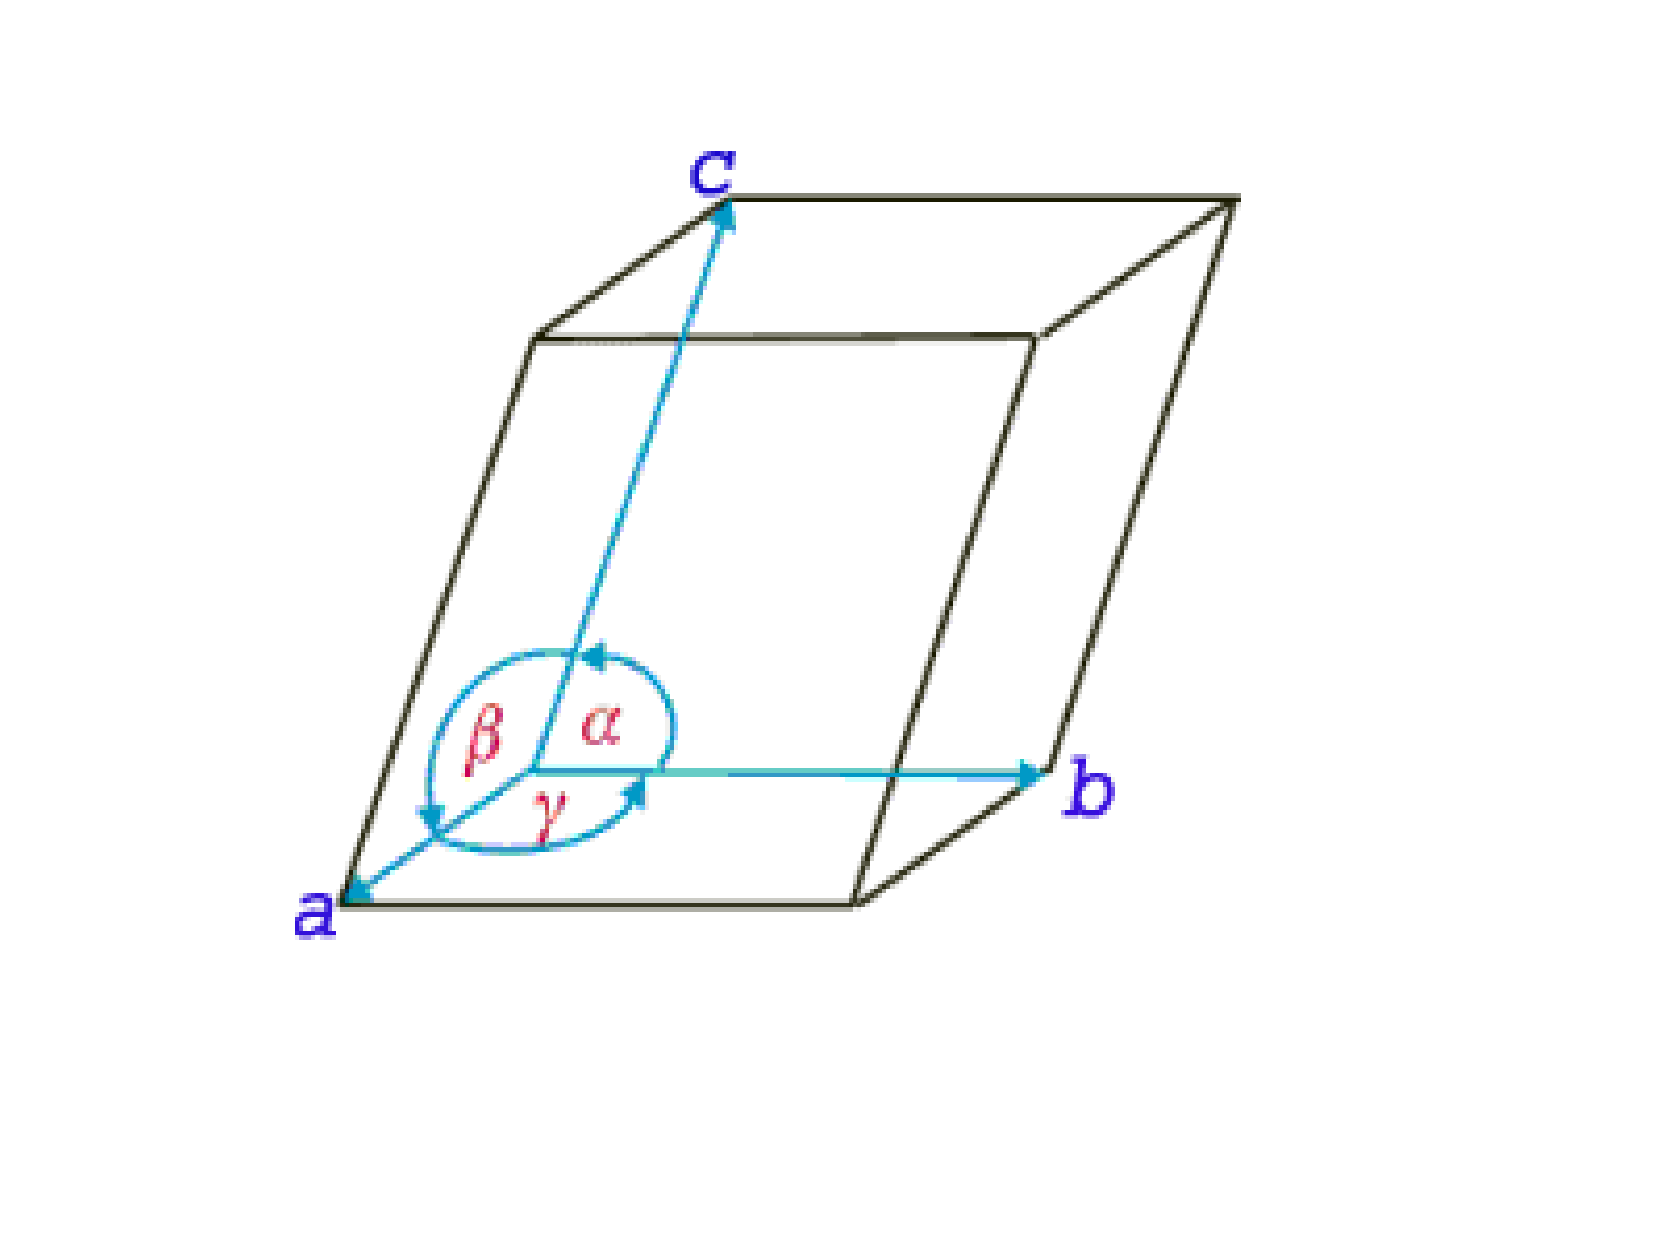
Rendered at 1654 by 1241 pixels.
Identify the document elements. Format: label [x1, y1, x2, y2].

picture [295, 147, 1241, 945]
